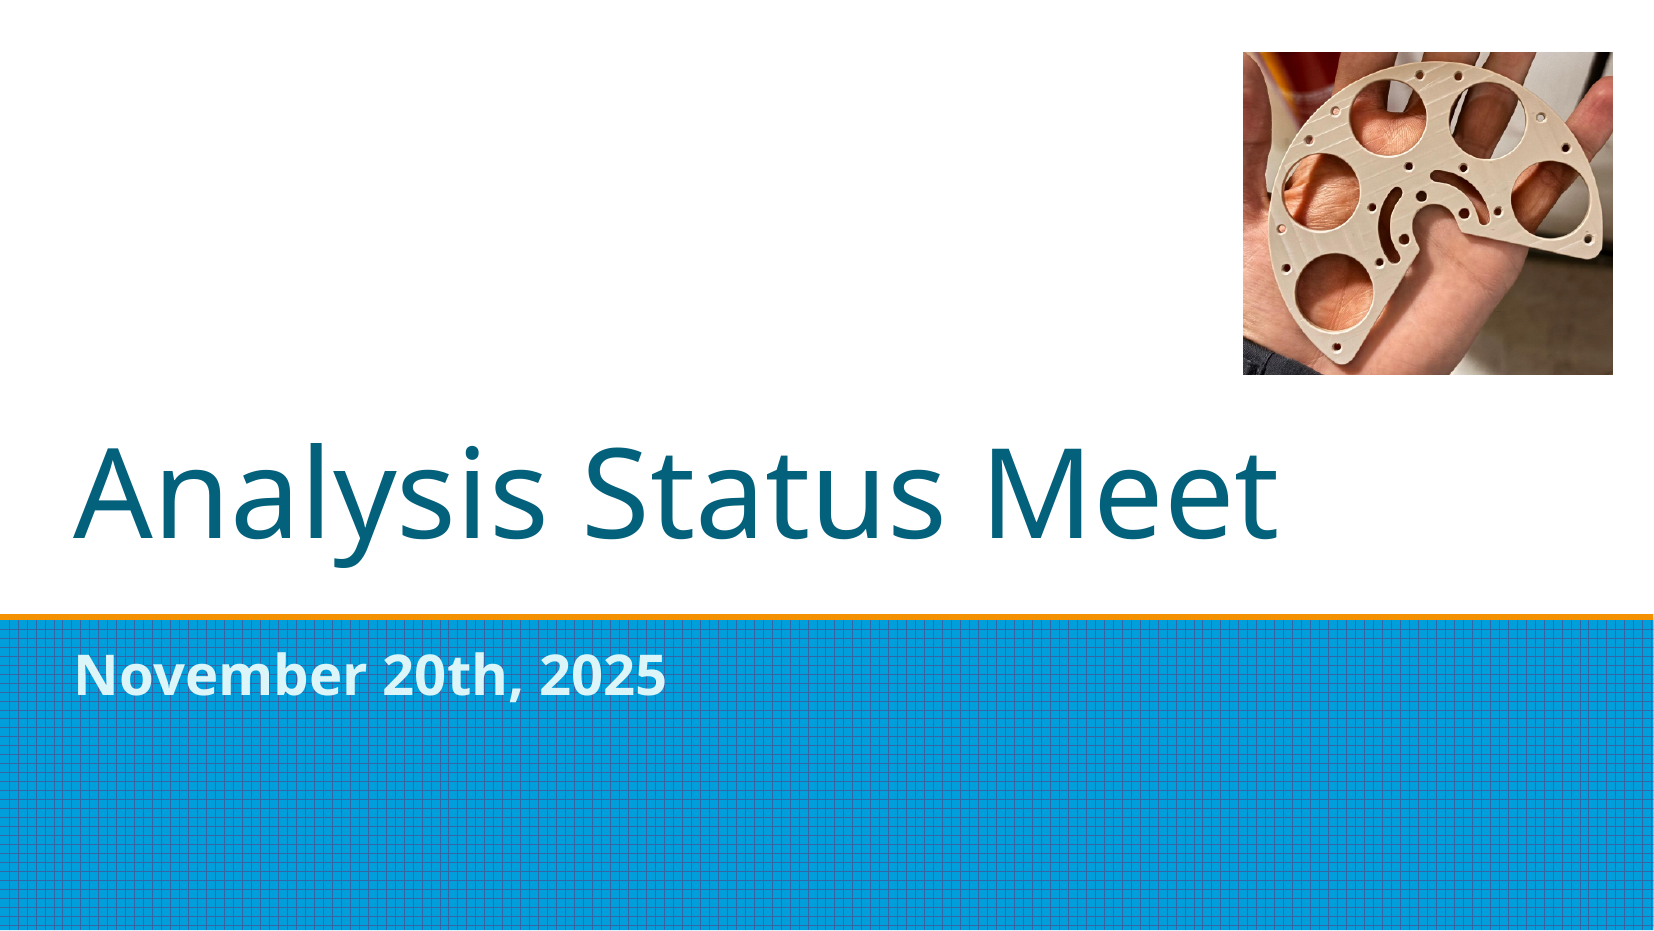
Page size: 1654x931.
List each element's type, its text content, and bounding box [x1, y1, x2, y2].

subtitle November 20th, 2025 [73, 634, 1551, 827]
title Analysis Status Meet [73, 44, 1551, 576]
picture [1243, 52, 1613, 376]
